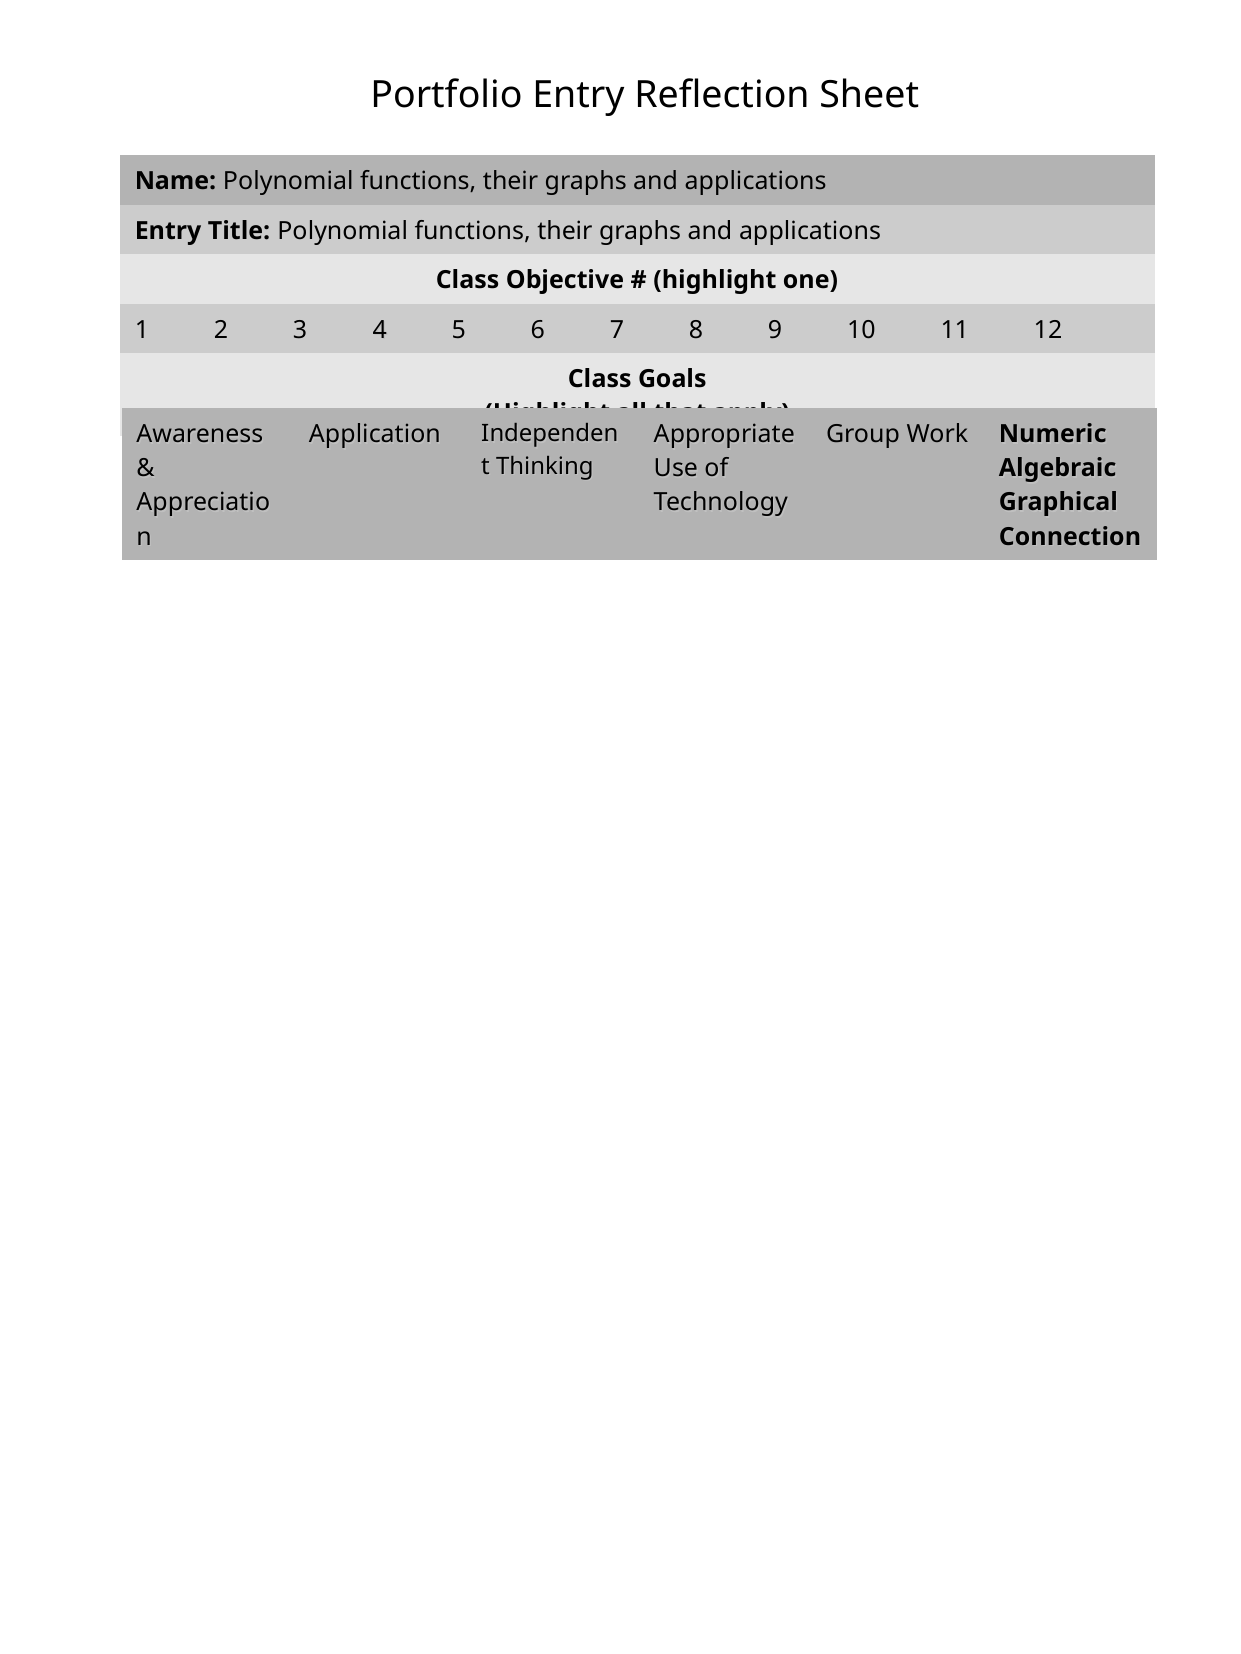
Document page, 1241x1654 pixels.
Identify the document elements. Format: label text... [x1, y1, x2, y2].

table_header Group Work [811, 408, 984, 560]
table_cell Entry Title: Polynomial functions, their graphs and applications [120, 205, 1155, 254]
table_cell Class Goals (Highlight all that apply) [120, 353, 1155, 436]
table_header Name: Polynomial functions, their graphs and applications [120, 155, 1155, 205]
table_header Application [294, 408, 467, 560]
table_header Awareness & Appreciation [122, 408, 294, 560]
text_box Portfolio Entry Reflection Sheet [195, 60, 1096, 117]
table_header Appropriate Use of Technology [639, 408, 811, 560]
table_cell 1 2 3 4 5 6 7 8 9 10 11 12 [120, 304, 1155, 353]
table_header Independent Thinking [467, 408, 639, 560]
table_cell Class Objective # (highlight one) [120, 254, 1155, 304]
table_header Numeric Algebraic Graphical Connection [984, 408, 1157, 560]
